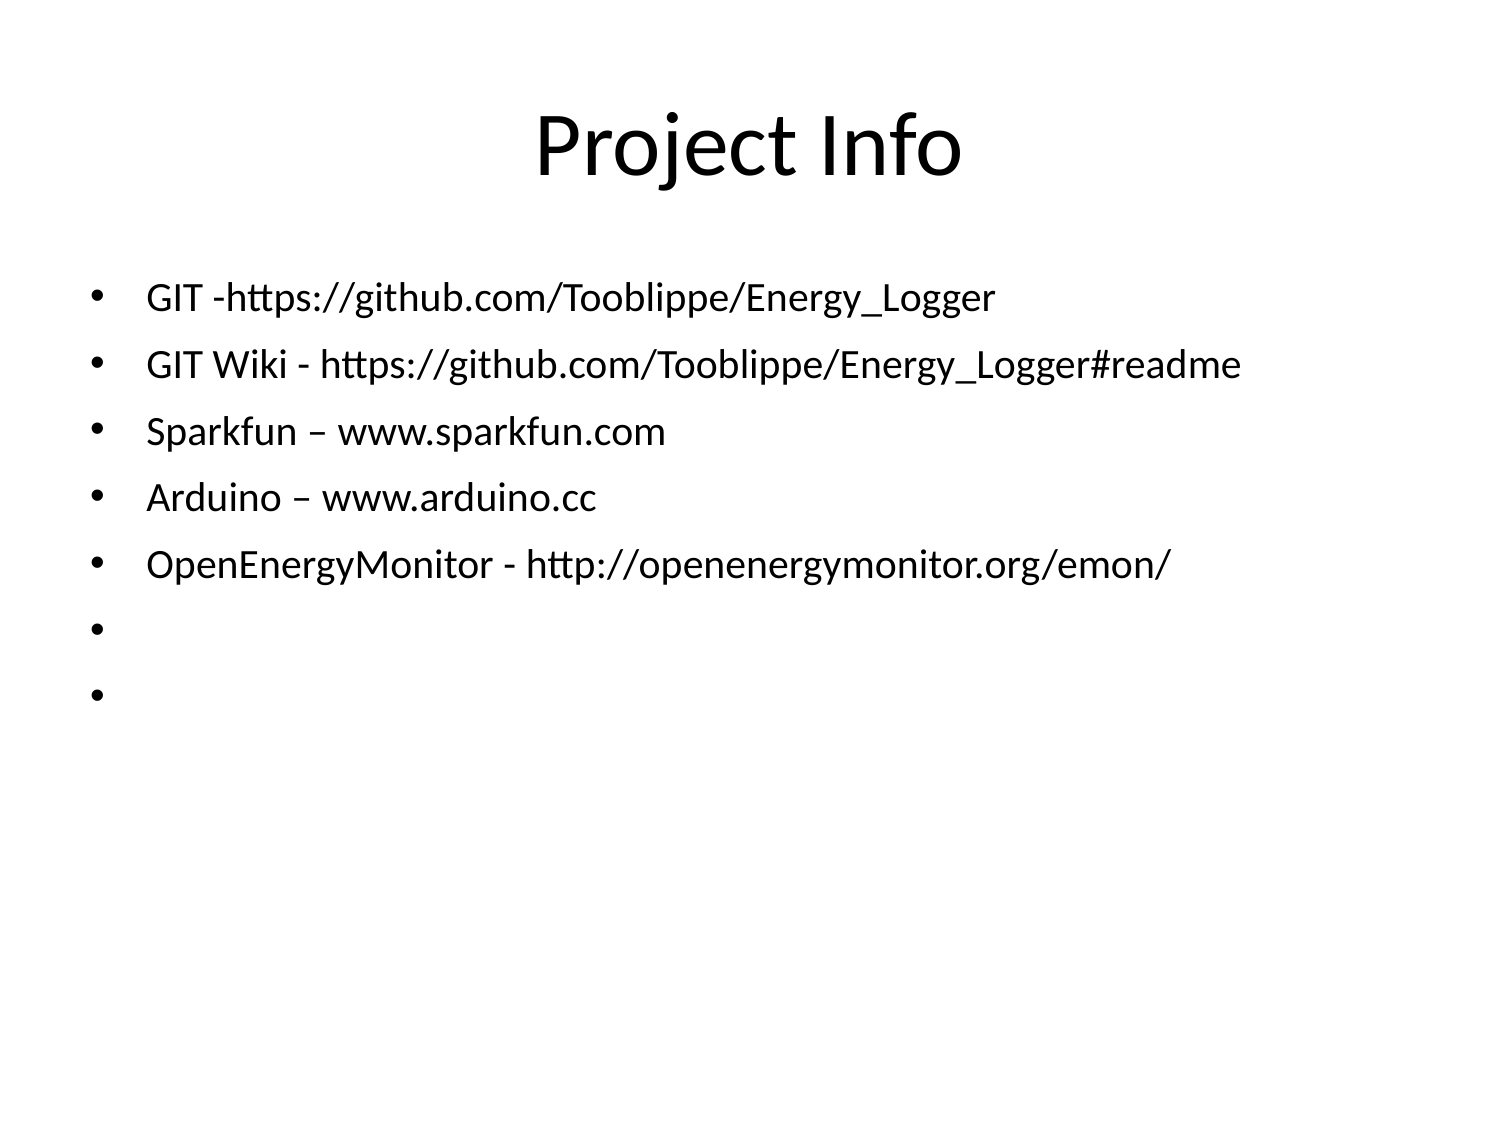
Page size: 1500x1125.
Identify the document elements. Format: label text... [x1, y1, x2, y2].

list GIT -https://github.com/Tooblippe/Energy_Logger GIT Wiki - https://github.com/Tooblippe/Energy_Logger#readme Sparkfun – www.sparkfun.com Arduino – www.arduino.cc OpenEnergyMonitor - http://openenergymonitor.org/emon/ [75, 262, 1426, 1005]
title Project Info [75, 45, 1426, 233]
